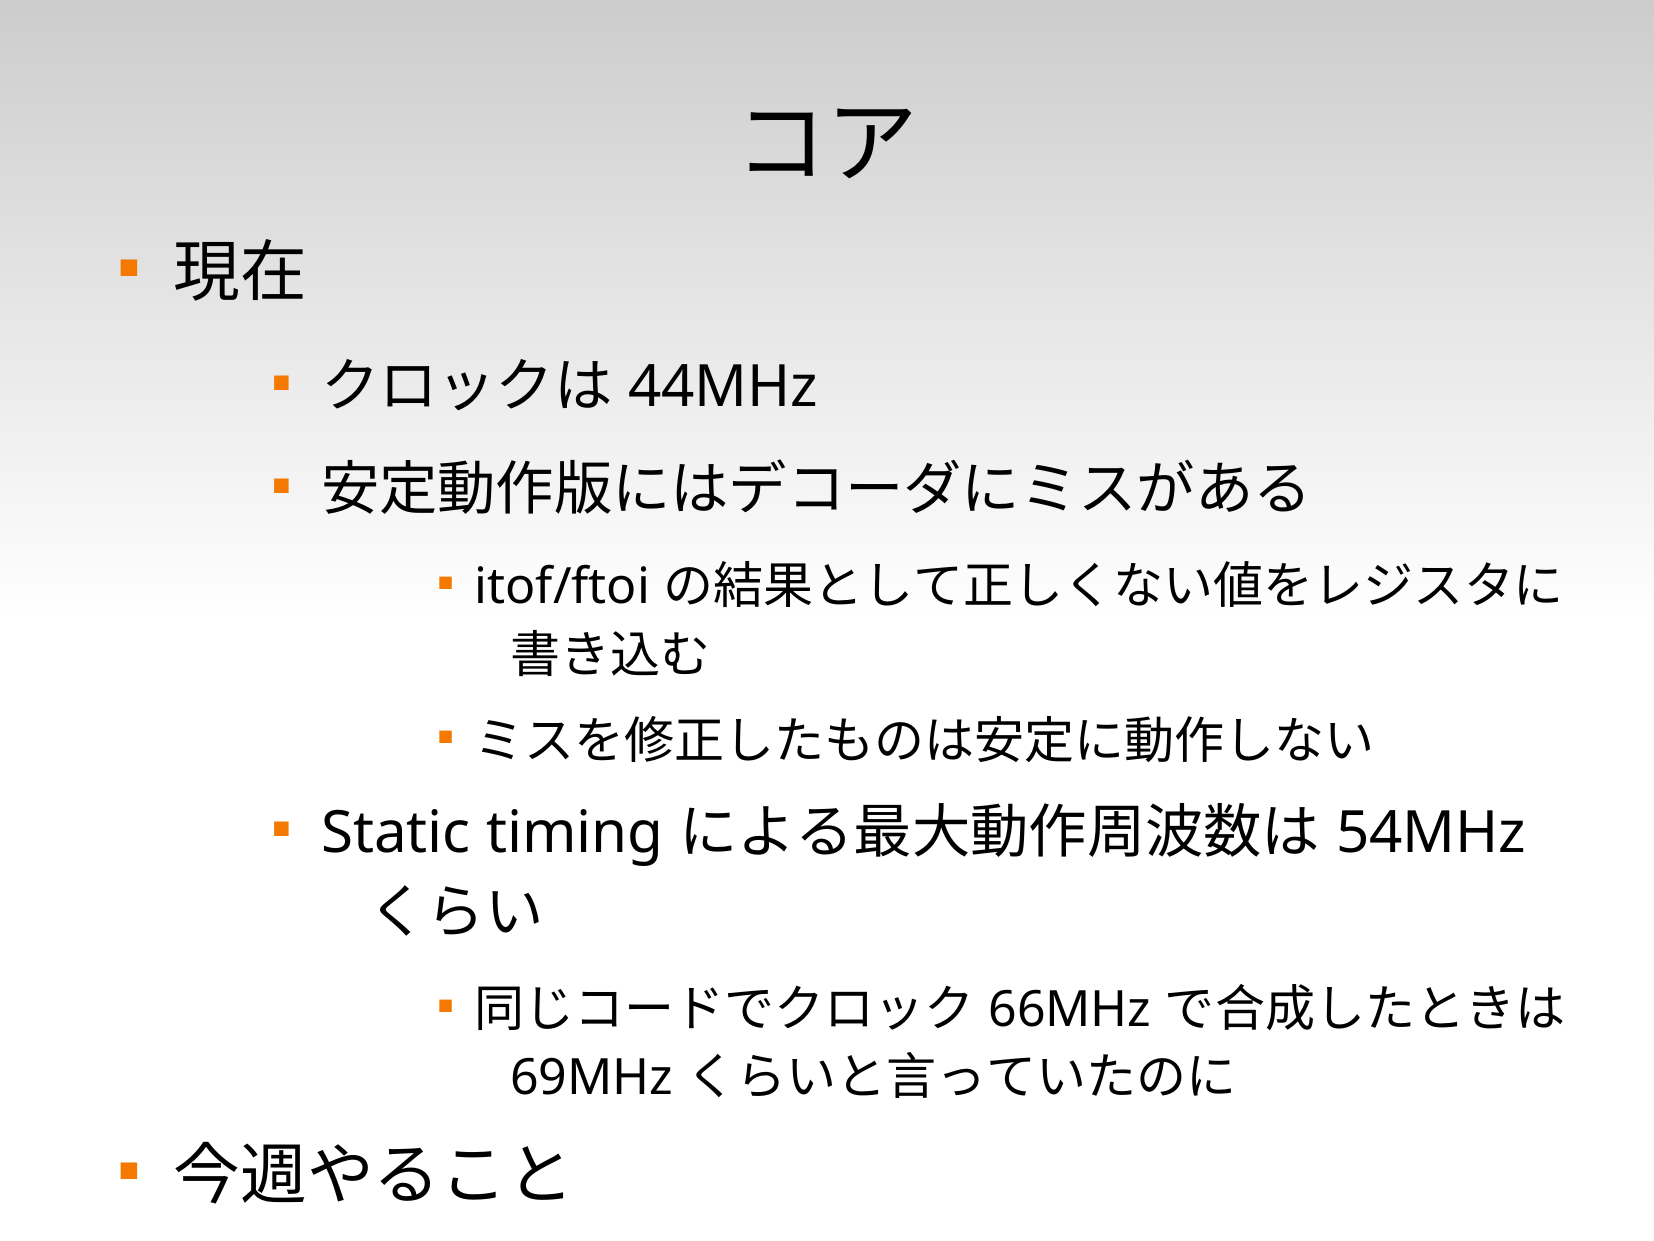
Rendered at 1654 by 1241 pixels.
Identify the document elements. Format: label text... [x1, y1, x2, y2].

title コア [82, 49, 1571, 257]
list 現在 クロックは44MHz 安定動作版にはデコーダにミスがある itof/ftoiの結果として正しくない値をレジスタに書き込む ミスを修正したものは安定に動作しない Static timingによる最大動作周波数は54MHzくらい 同じコードでクロック66MHzで合成したときは69MHzくらいと言っていたのに 今週やること 正しく安定に動作するものをISEに合成させる [85, 224, 1574, 1134]
